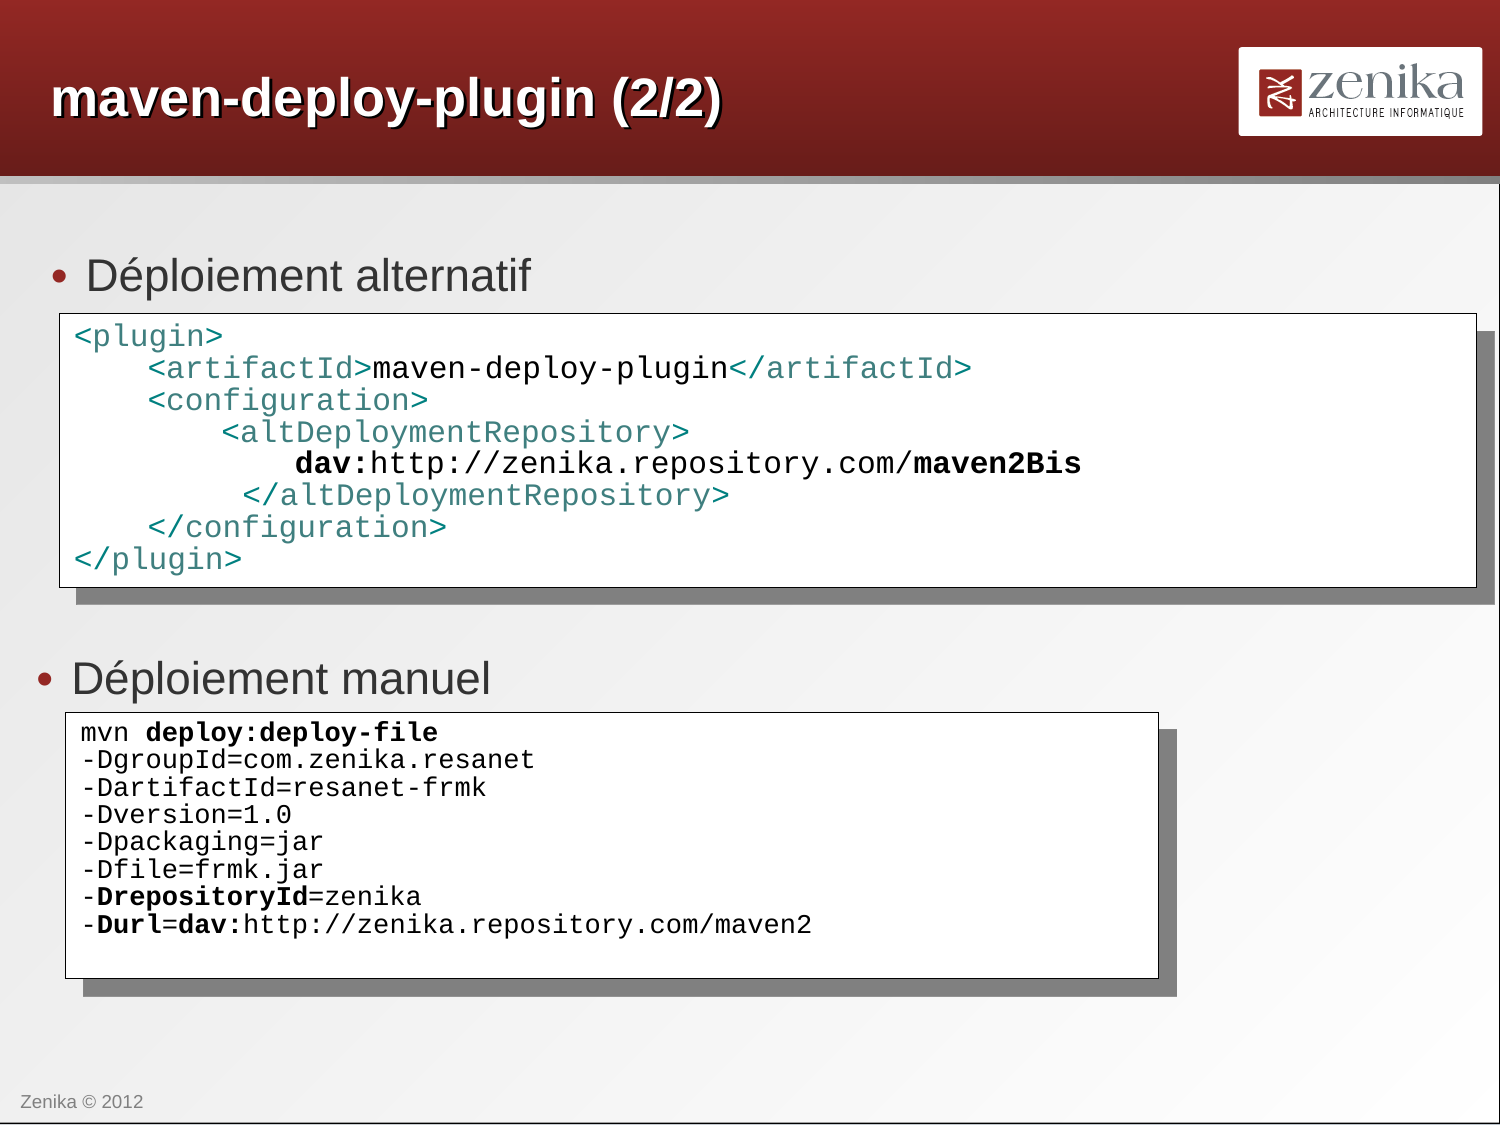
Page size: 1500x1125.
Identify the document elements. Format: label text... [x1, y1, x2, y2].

text_box <plugin> <artifactId>maven-deploy-plugin</artifactId> <configuration> <altDeploymentRepository> dav:http://zenika.repository.com/maven2Bis </altDeploymentRepository> </configuration> </plugin> [59, 313, 1477, 588]
list Déploiement alternatif [50, 249, 1435, 1064]
text_box mvn deploy:deploy-file -DgroupId=com.zenika.resanet -DartifactId=resanet-frmk -Dversion=1.0 -Dpackaging=jar -Dfile=frmk.jar -DrepositoryId=zenika -Durl=dav:http://zenika.repository.com/maven2 [65, 712, 1159, 979]
picture [1257, 58, 1464, 125]
list Déploiement manuel [36, 652, 1421, 728]
title maven-deploy-plugin (2/2) [50, 22, 1206, 172]
